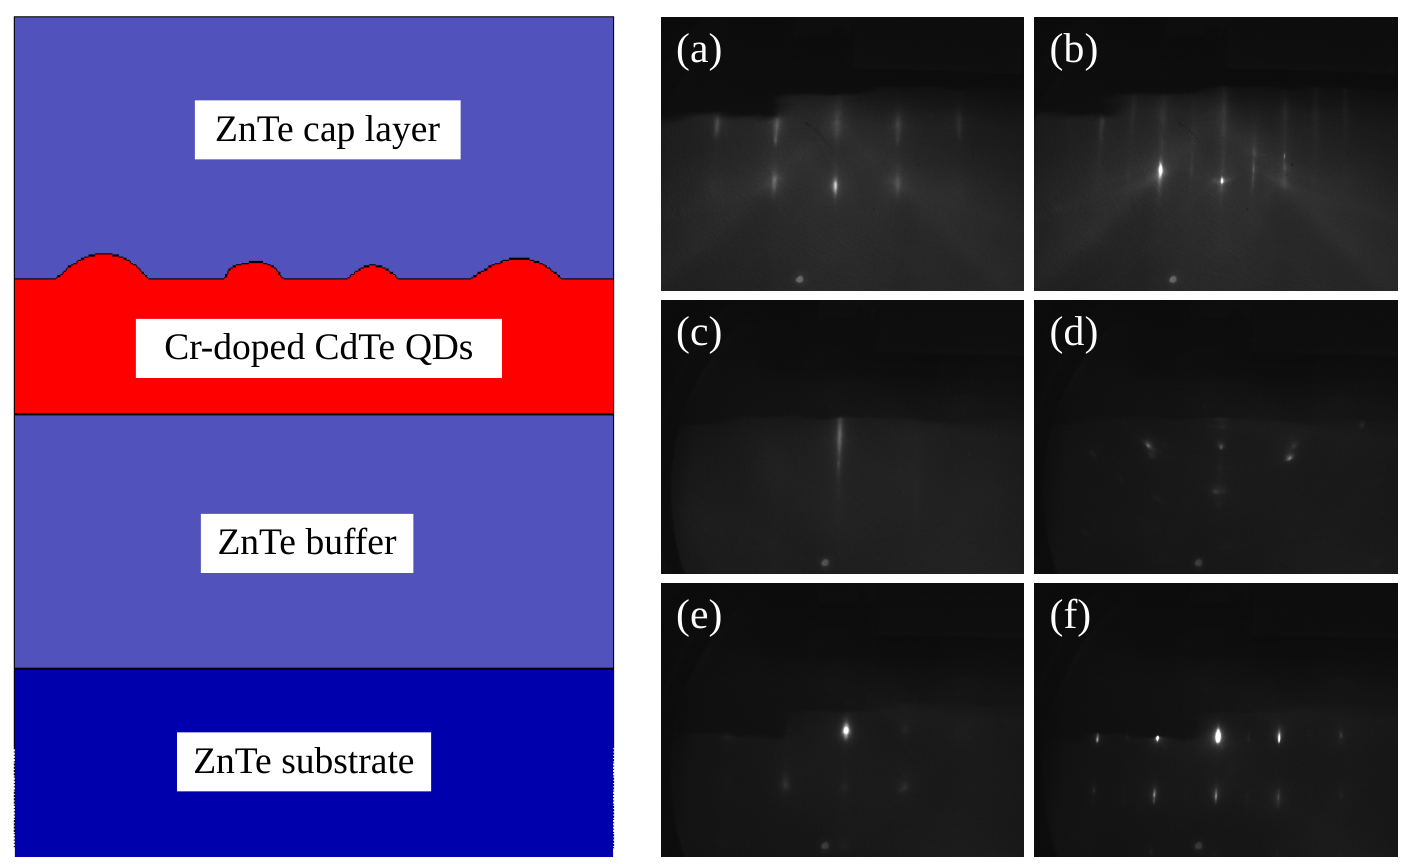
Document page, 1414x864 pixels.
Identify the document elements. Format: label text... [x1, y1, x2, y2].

text_box ZnTe substrate [177, 732, 432, 792]
text_box ZnTe cap layer [194, 100, 461, 160]
picture [1034, 17, 1398, 291]
text_box (f) [1034, 583, 1117, 650]
text_box (b) [1034, 17, 1129, 95]
picture [0, 0, 1024, 857]
text_box (e) [661, 583, 748, 649]
text_box (d) [1034, 300, 1129, 378]
text_box (a) [661, 17, 748, 87]
text_box (c) [661, 300, 748, 374]
text_box Cr-doped CdTe QDs [135, 318, 502, 378]
text_box ZnTe buffer [200, 513, 414, 573]
picture [1034, 300, 1398, 574]
picture [1034, 583, 1398, 857]
